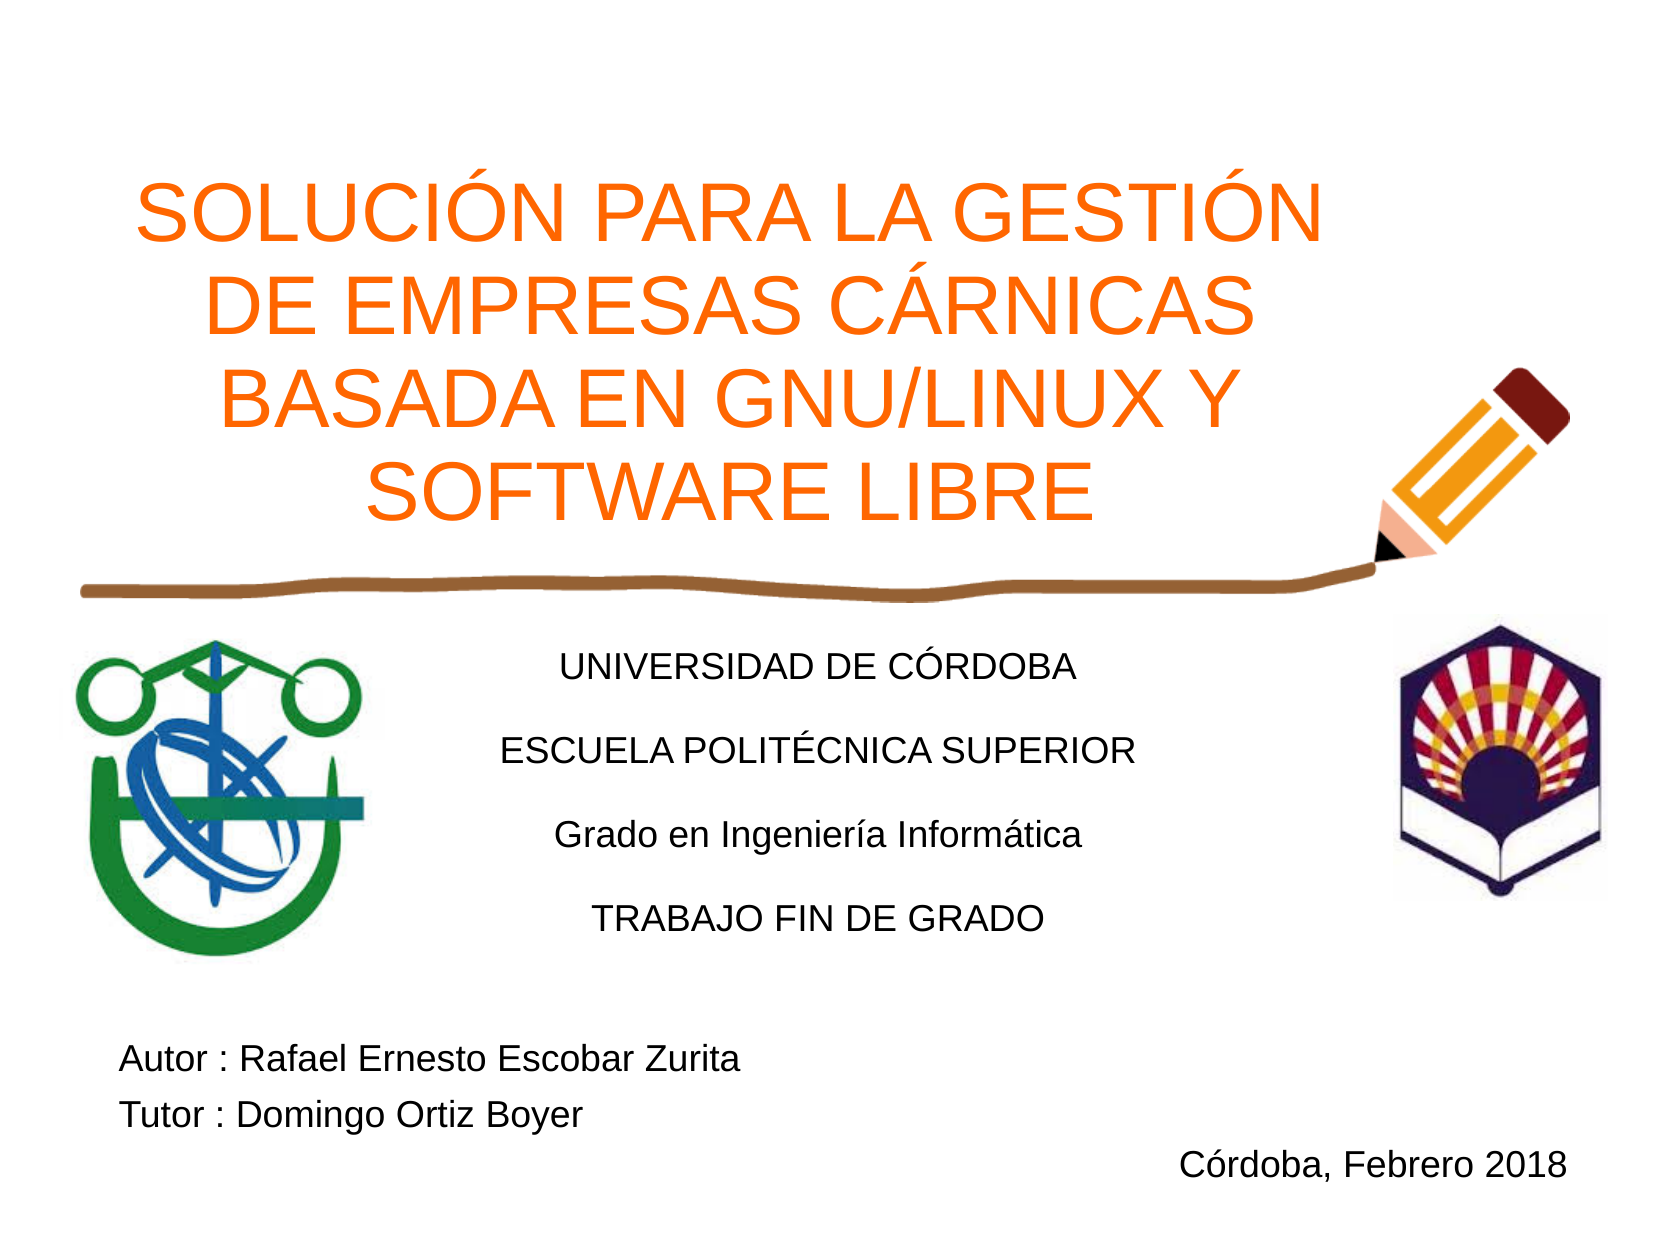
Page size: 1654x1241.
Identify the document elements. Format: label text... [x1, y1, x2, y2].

title SOLUCIÓN PARA LA GESTIÓN DE EMPRESAS CÁRNICAS BASADA EN GNU/LINUX Y SOFTWARE LIBRE [82, 129, 1379, 575]
picture [80, 367, 1570, 603]
text_box Autor : Rafael Ernesto Escobar Zurita [103, 1029, 756, 1086]
picture [59, 614, 391, 986]
picture [1393, 614, 1608, 901]
text_box UNIVERSIDAD DE CÓRDOBA ESCUELA POLITÉCNICA SUPERIOR Grado en Ingeniería Informática TRABAJO FIN DE GRADO [484, 637, 1193, 989]
text_box Córdoba, Febrero 2018 [1164, 1136, 1583, 1193]
text_box Tutor : Domingo Ortiz Boyer [103, 1086, 875, 1146]
